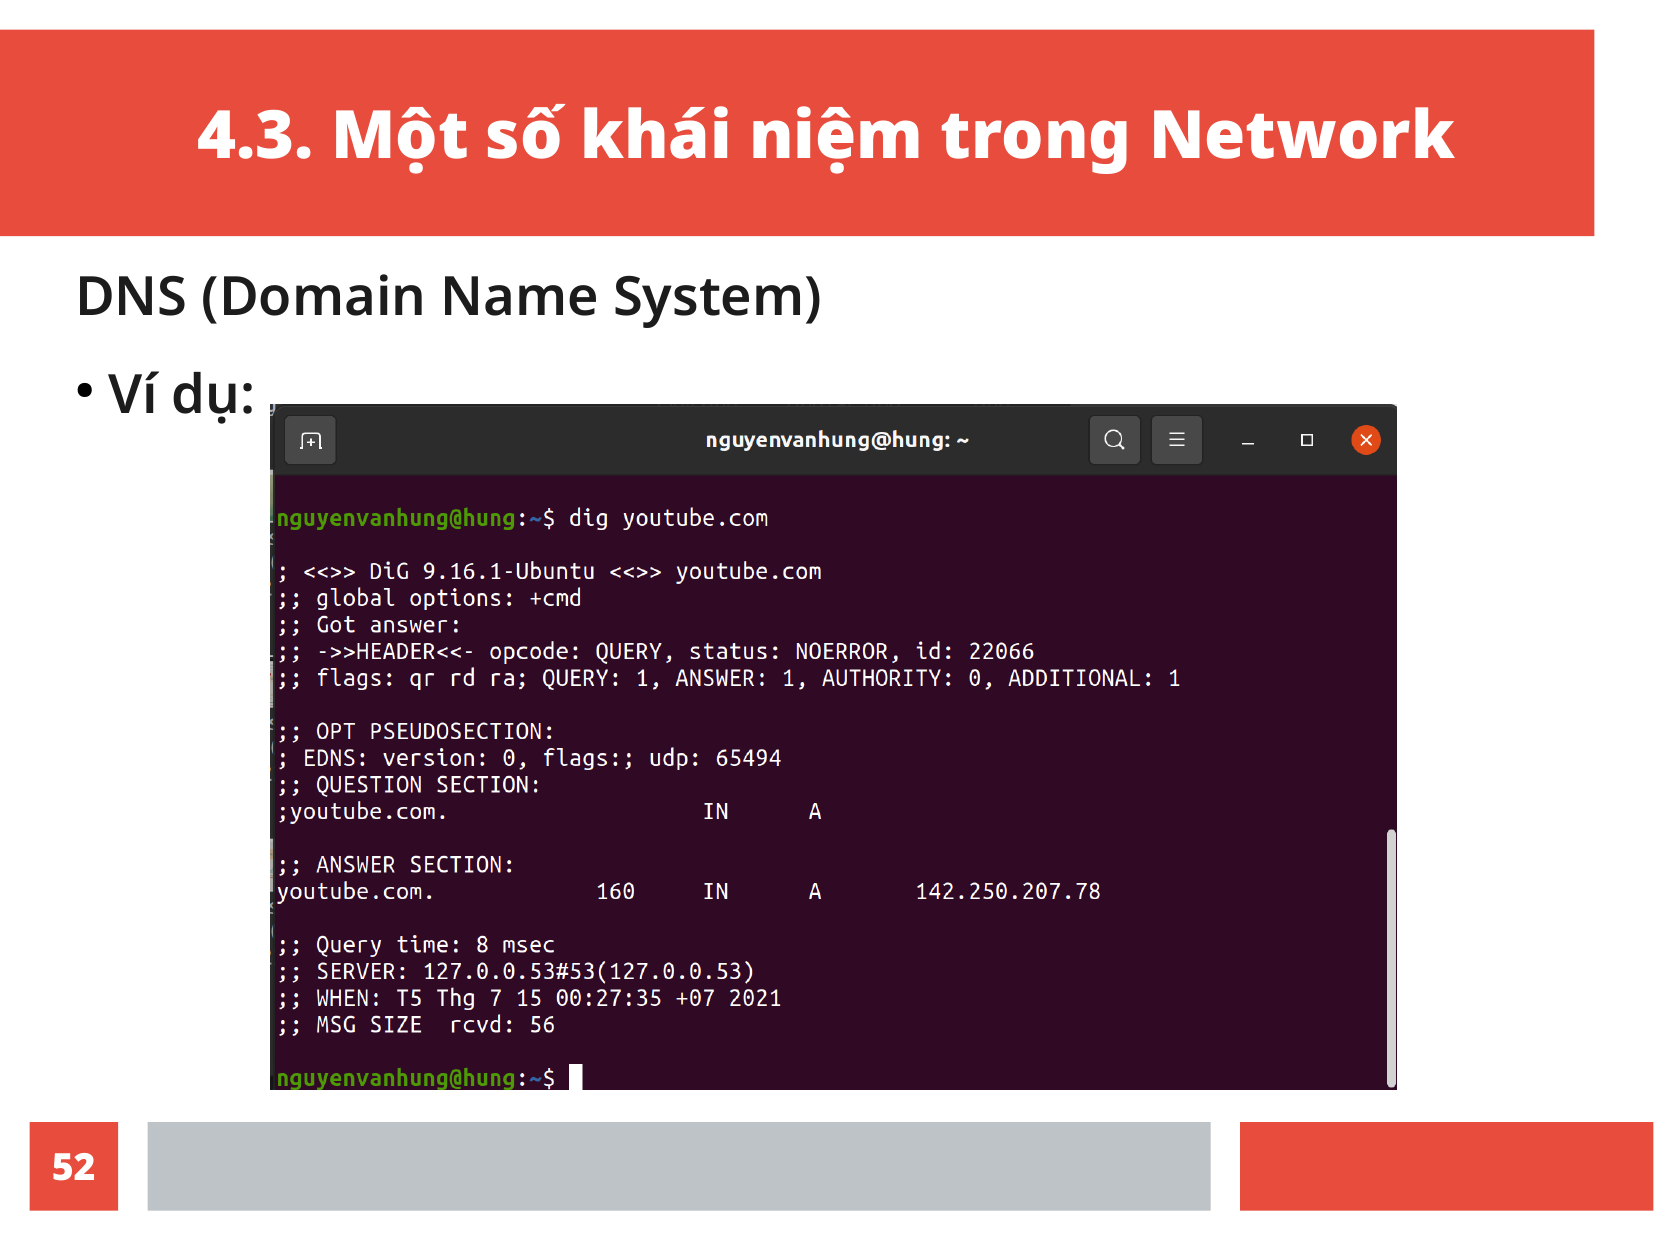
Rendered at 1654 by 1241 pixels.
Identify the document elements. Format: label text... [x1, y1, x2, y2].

picture [270, 404, 1397, 1090]
list DNS (Domain Name System) Ví dụ: [75, 257, 1581, 1096]
title 4.3. Một số khái niệm trong Network [59, 59, 1595, 207]
